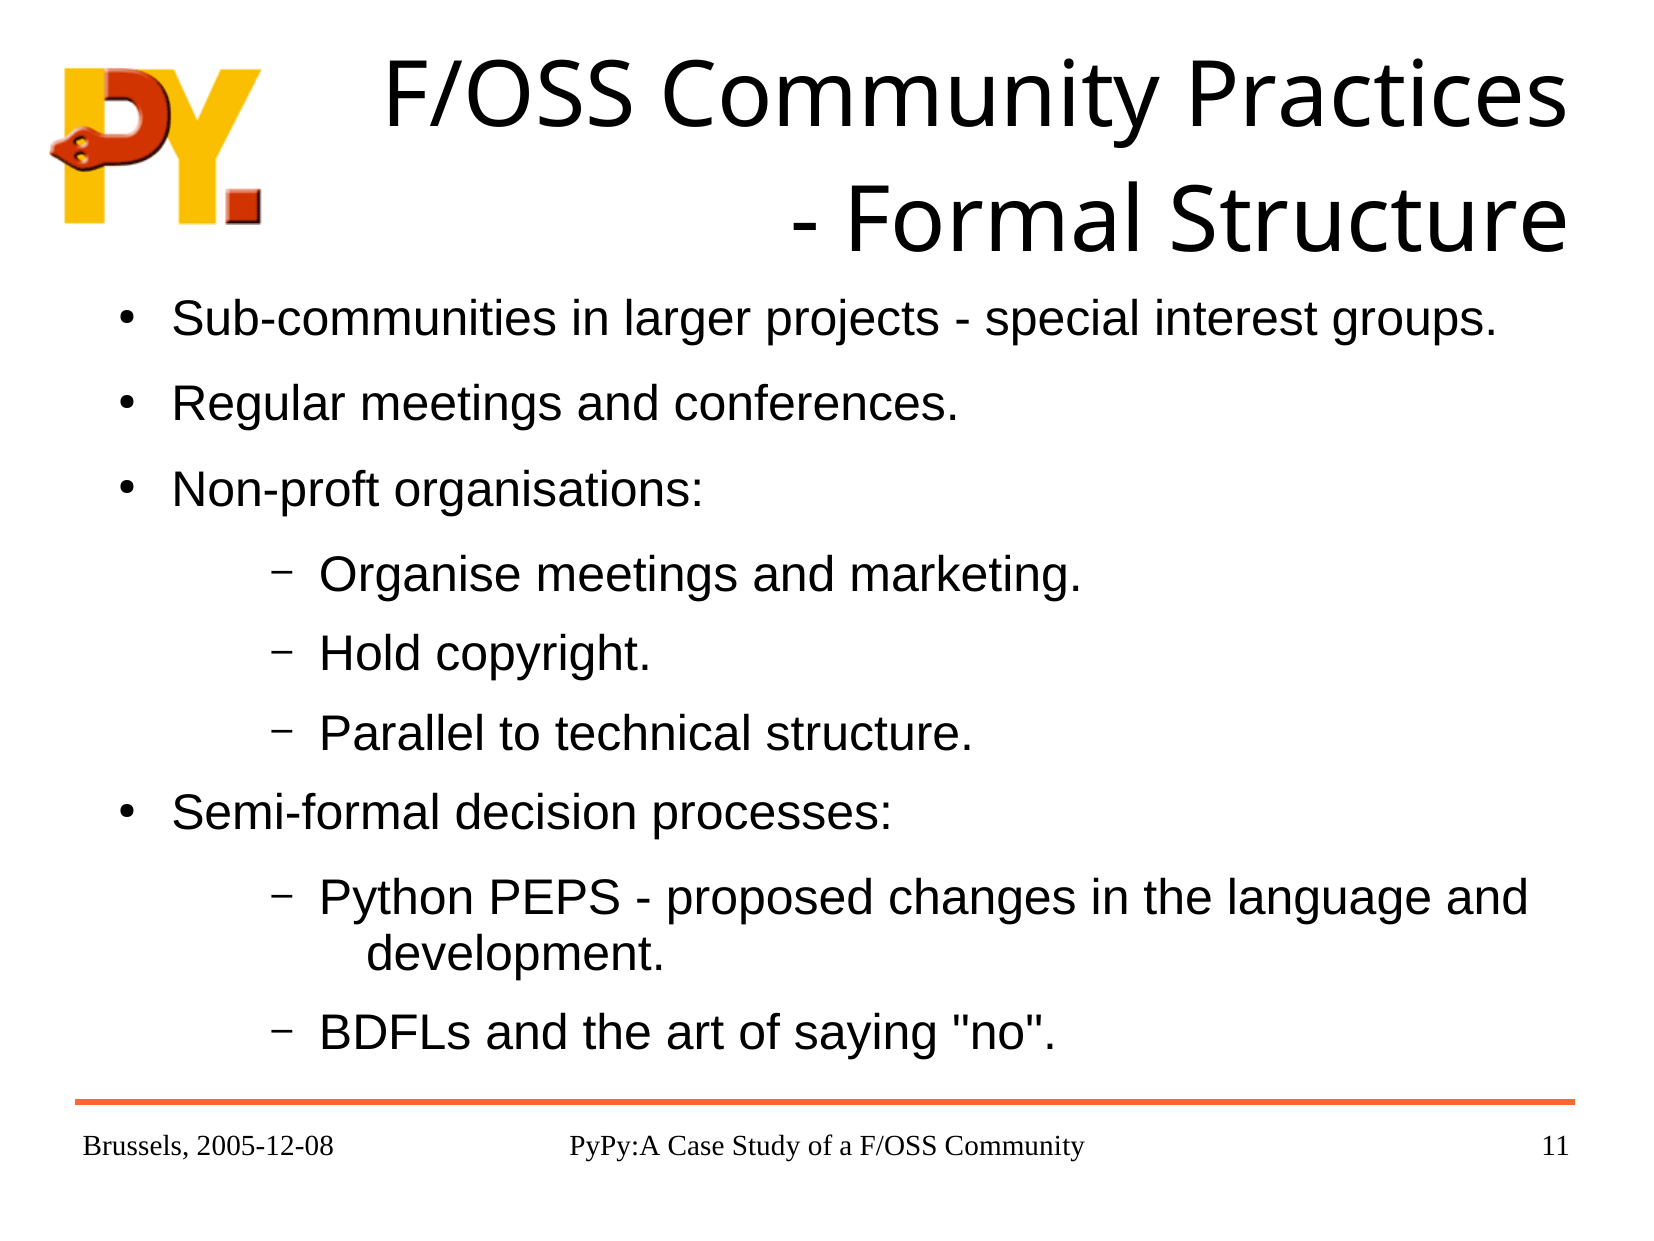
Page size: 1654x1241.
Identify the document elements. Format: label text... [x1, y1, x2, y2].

list Sub-communities in larger projects - special interest groups. Regular meetings and conferences. Non-proft organisations: Organise meetings and marketing. Hold copyright. Parallel to technical structure. Semi-formal decision processes: Python PEPS - proposed changes in the language and development. BDFLs and the art of saying "no". [82, 290, 1571, 1109]
picture [49, 67, 263, 225]
title F/OSS Community Practices - Formal Structure [337, 41, 1571, 265]
